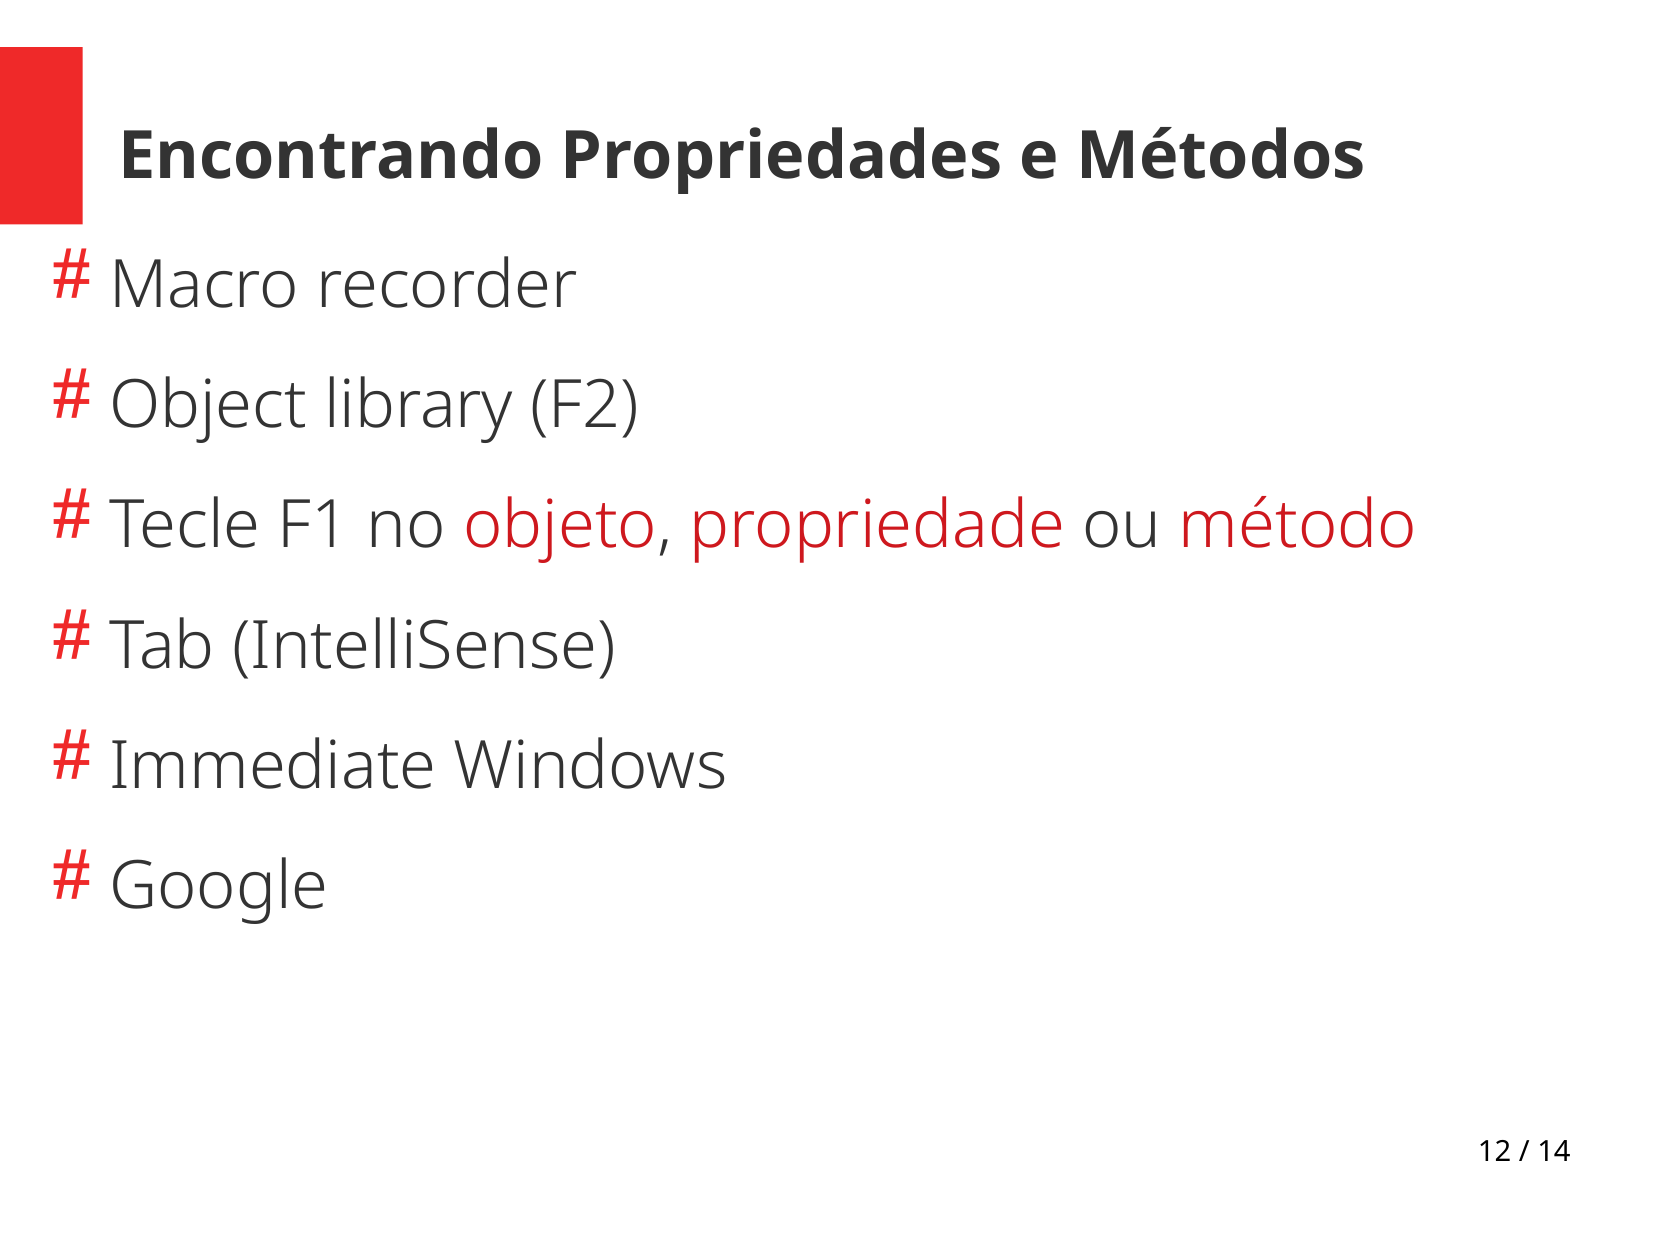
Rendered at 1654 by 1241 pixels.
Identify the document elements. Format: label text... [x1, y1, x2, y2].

title Encontrando Propriedades e Métodos [118, 49, 1571, 236]
list Macro recorder Object library (F2) Tecle F1 no objeto, propriedade ou método Tab (IntelliSense) Immediate Windows Google [35, 236, 1607, 1111]
